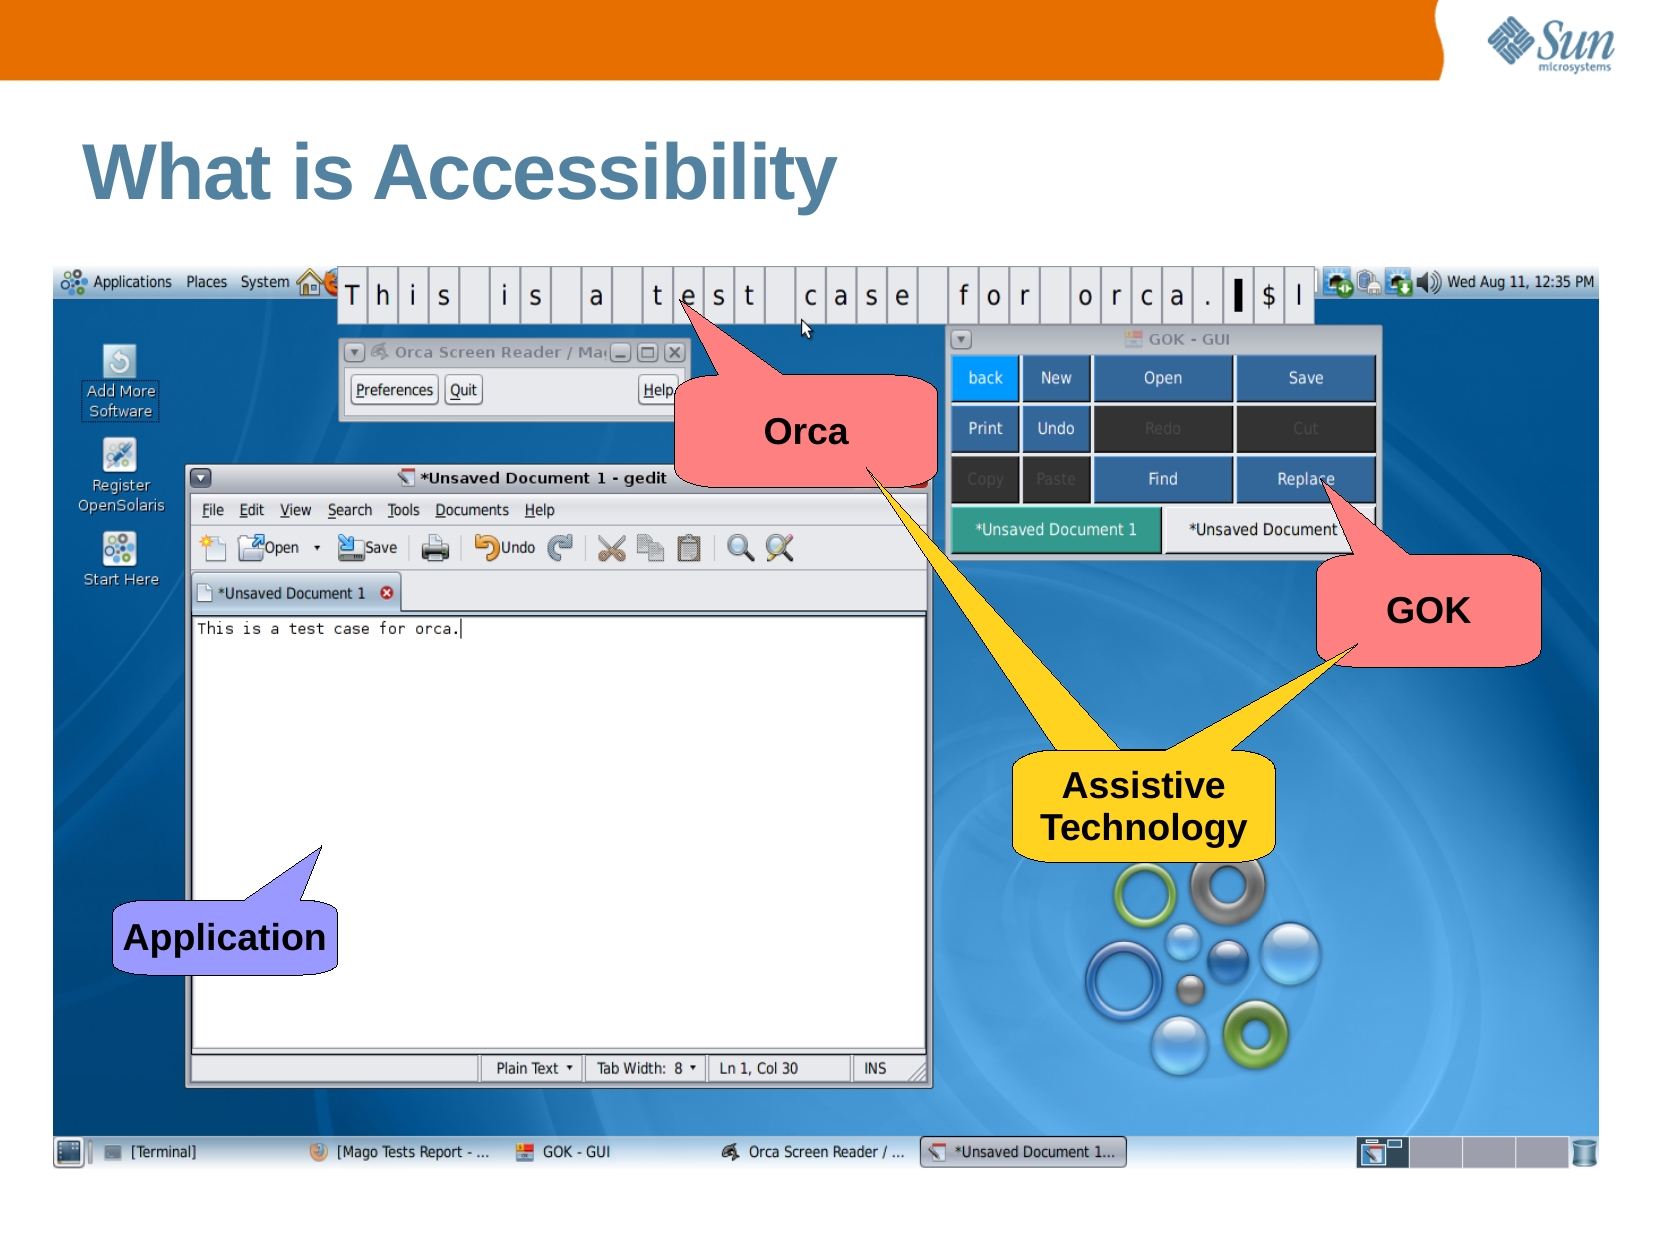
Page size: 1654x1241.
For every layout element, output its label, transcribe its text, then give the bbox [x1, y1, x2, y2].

text_box GOK [1316, 478, 1542, 668]
picture [53, 266, 1599, 1169]
text_box [866, 467, 1165, 750]
title What is Accessibility [82, 135, 1585, 236]
text_box Assistive Technology [1012, 643, 1358, 863]
text_box Orca [674, 299, 938, 488]
text_box Application [112, 845, 338, 976]
picture [0, 0, 1654, 83]
